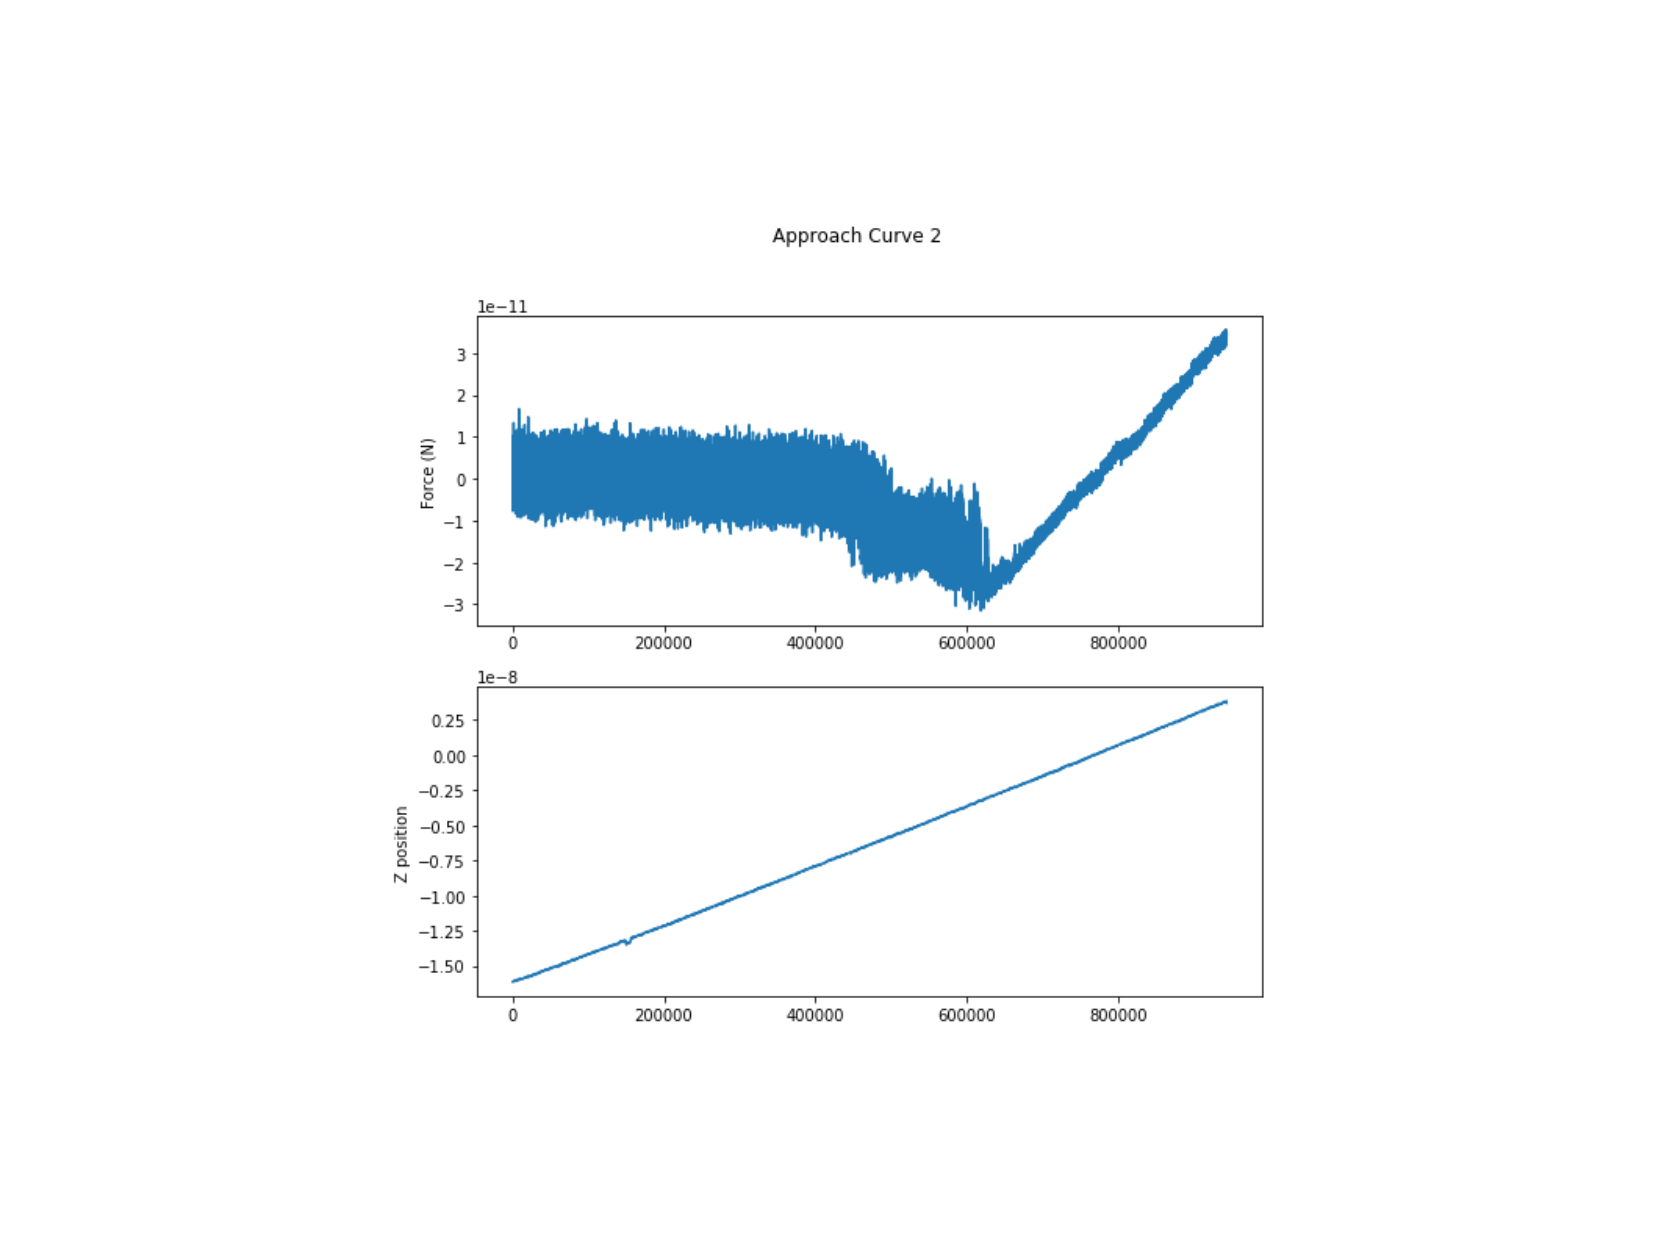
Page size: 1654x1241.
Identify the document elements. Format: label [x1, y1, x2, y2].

picture [385, 216, 1278, 1034]
